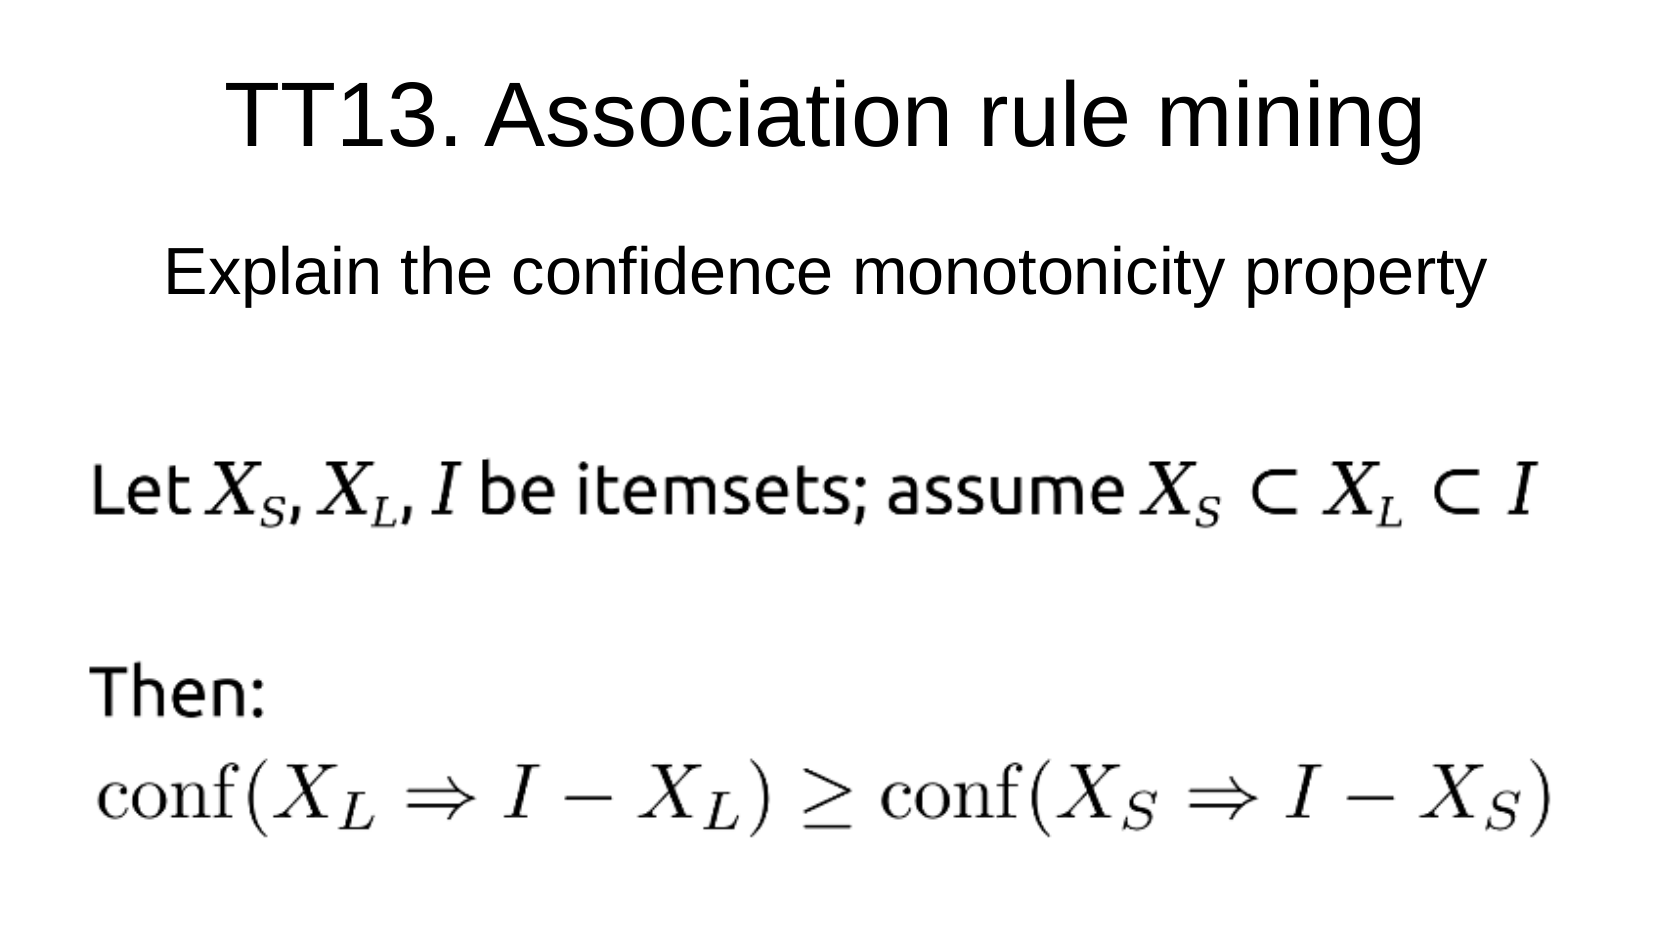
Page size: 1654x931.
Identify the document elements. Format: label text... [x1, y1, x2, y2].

text_box Explain the confidence monotonicity property [82, 196, 1571, 347]
title TT13. Association rule mining [82, 37, 1571, 193]
picture [45, 417, 1609, 901]
